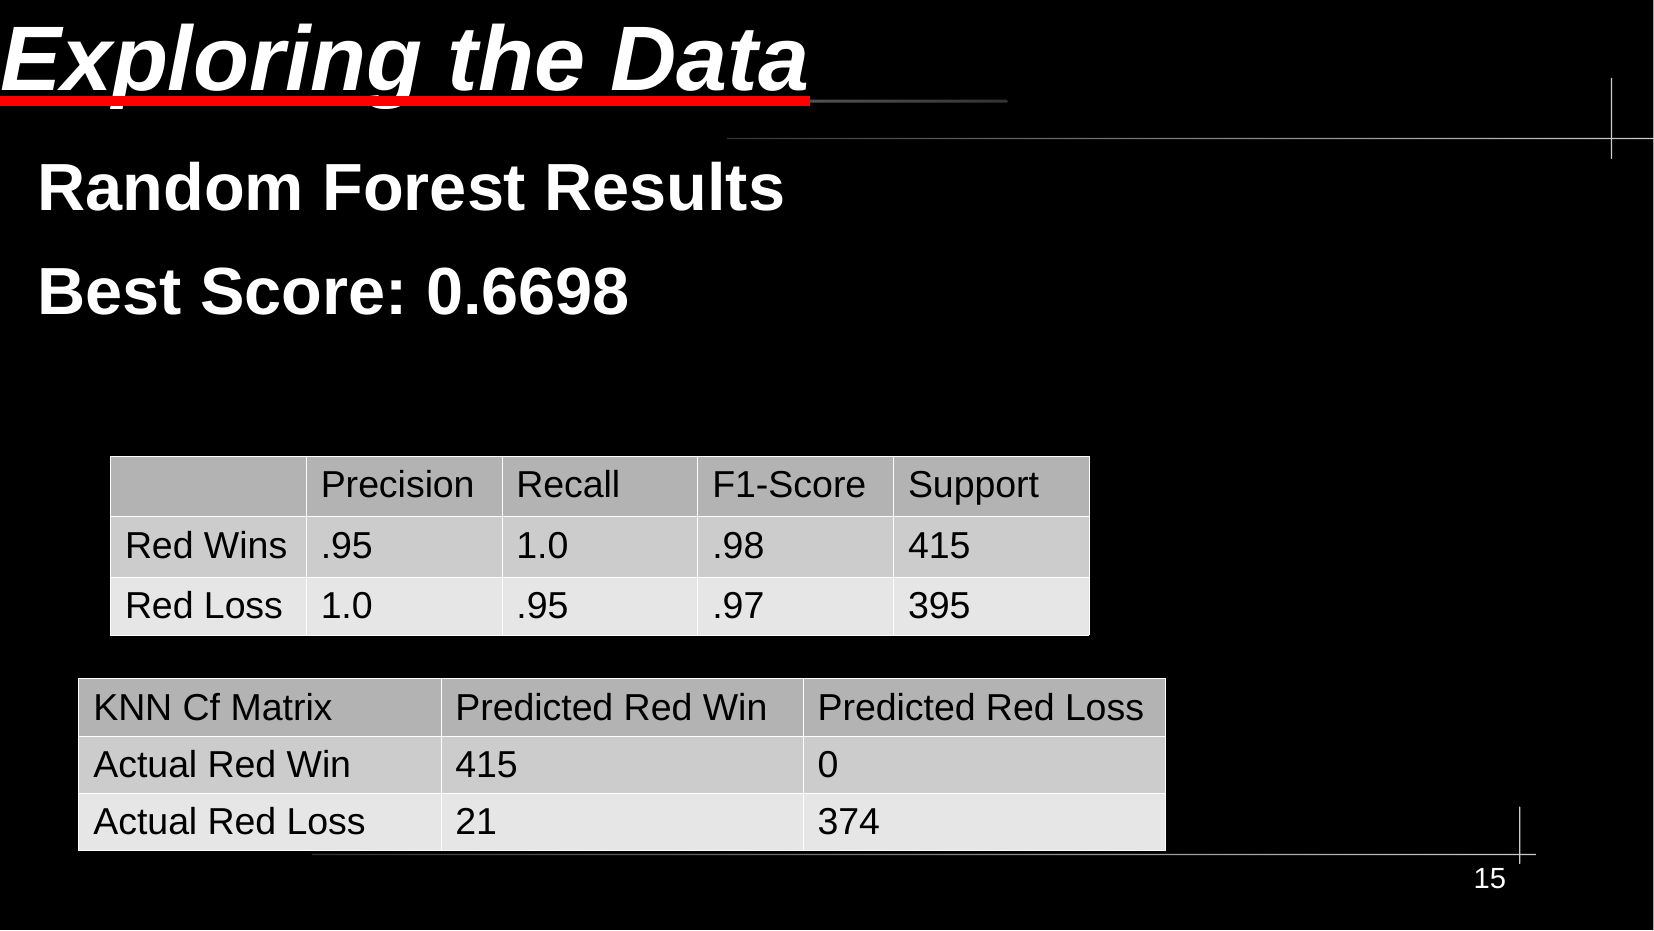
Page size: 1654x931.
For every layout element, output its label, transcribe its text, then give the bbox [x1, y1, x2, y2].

table_cell .95 [503, 578, 697, 635]
table_cell 21 [442, 794, 803, 850]
table_cell Actual Red Loss [79, 794, 441, 850]
table_cell 374 [804, 794, 1165, 850]
table_cell 395 [894, 578, 1089, 635]
table_cell 415 [894, 517, 1089, 577]
table_cell .97 [698, 578, 893, 635]
table_header [111, 457, 306, 516]
table_header Predicted Red Loss [804, 679, 1165, 736]
table_header Predicted Red Win [442, 679, 803, 736]
title Exploring the Data [0, 0, 1565, 119]
table_cell .95 [307, 517, 502, 577]
table_header F1-Score [698, 457, 893, 516]
table_header Recall [503, 457, 697, 516]
table_cell Red Wins [111, 517, 306, 577]
list Random Forest Results Best Score: 0.6698 [37, 150, 1576, 863]
table_header Precision [307, 457, 502, 516]
table_cell .98 [698, 517, 893, 577]
table_cell Red Loss [111, 578, 306, 635]
table_cell 415 [442, 737, 803, 793]
table_cell 1.0 [307, 578, 502, 635]
table_cell Actual Red Win [79, 737, 441, 793]
table_cell 0 [804, 737, 1165, 793]
table_cell 1.0 [503, 517, 697, 577]
table_header Support [894, 457, 1089, 516]
table_header KNN Cf Matrix [79, 679, 441, 736]
